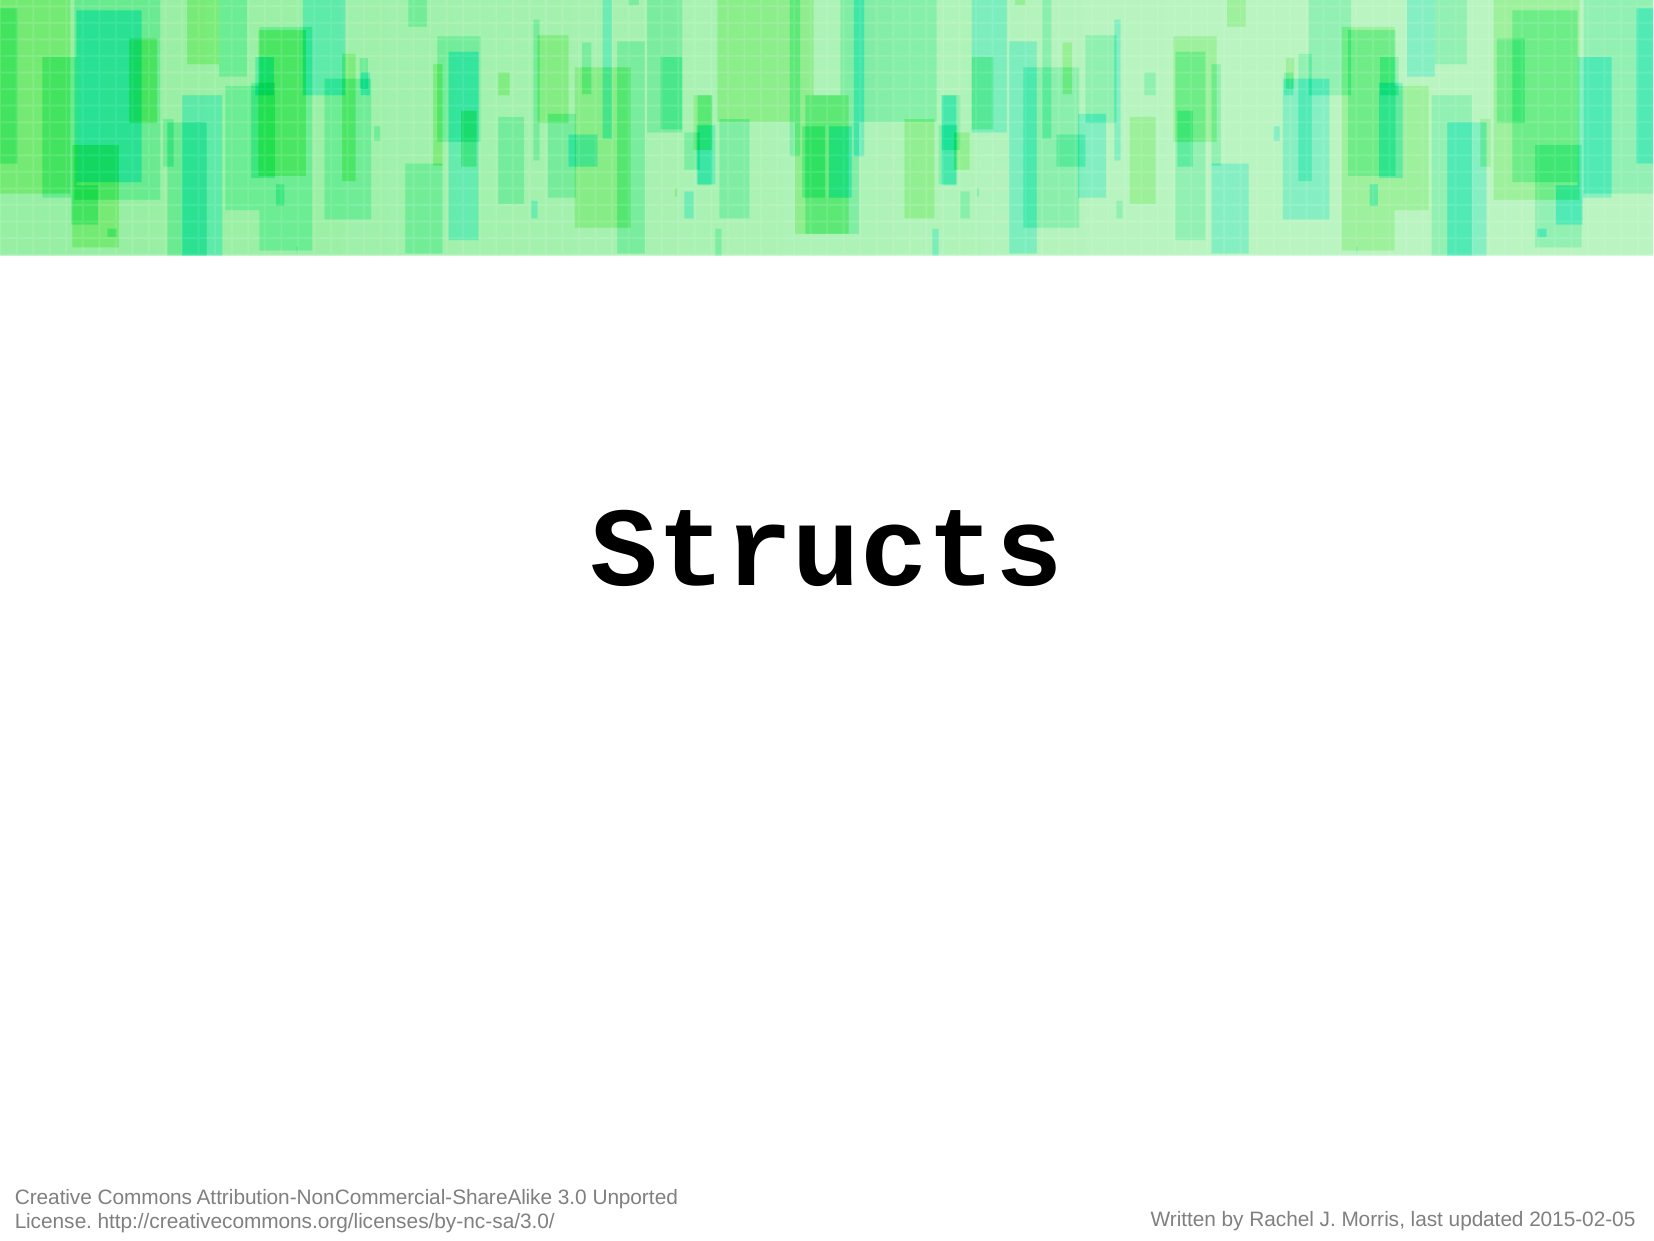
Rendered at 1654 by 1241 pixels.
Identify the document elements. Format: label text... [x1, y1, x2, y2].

subtitle Structs [82, 285, 1571, 826]
text_box Creative Commons Attribution-NonCommercial-ShareAlike 3.0 Unported License. http://creativecommons.org/licenses/by-nc-sa/3.0/ [0, 1178, 751, 1241]
picture [0, 0, 1654, 1241]
text_box Written by Rachel J. Morris, last updated 2015-02-05 [840, 1200, 1651, 1239]
